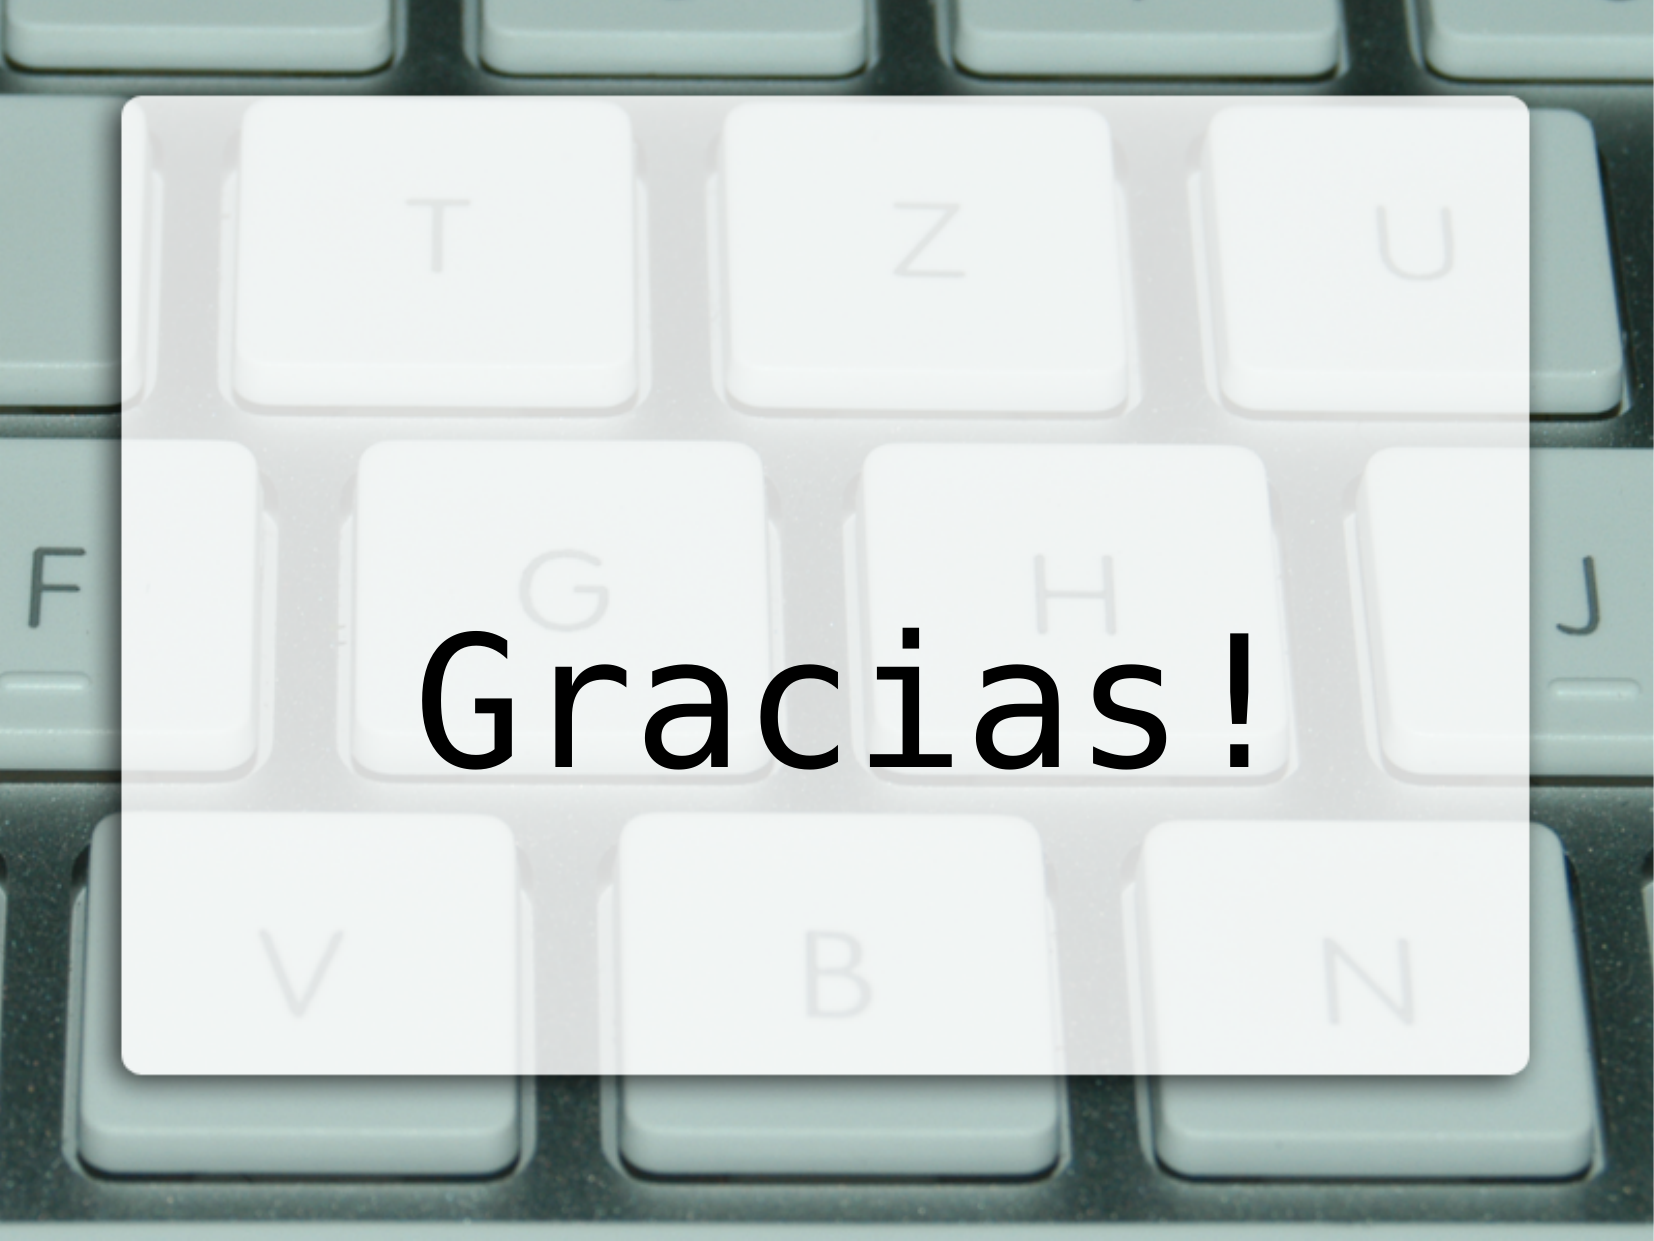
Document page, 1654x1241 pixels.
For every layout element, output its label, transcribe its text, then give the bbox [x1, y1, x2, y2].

picture [0, 0, 1654, 1241]
list Gracias! [147, 354, 1506, 1074]
